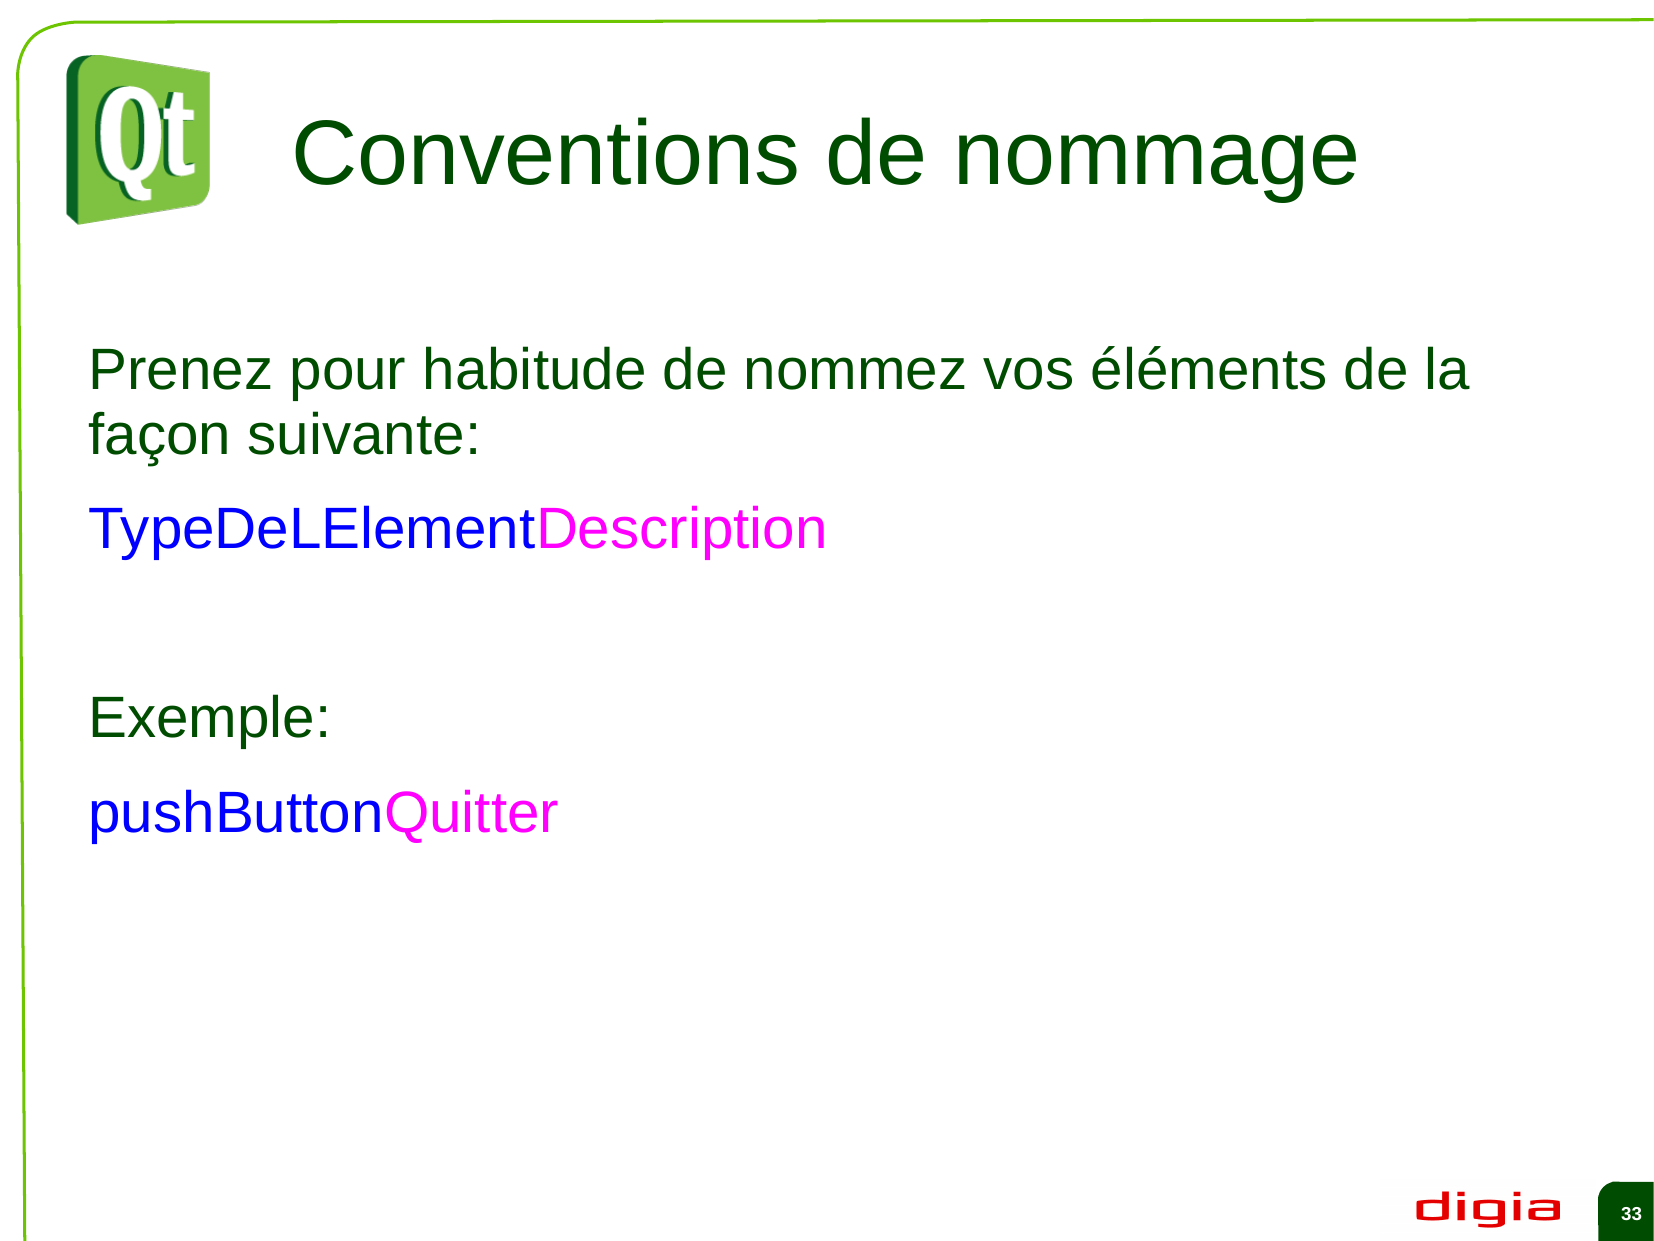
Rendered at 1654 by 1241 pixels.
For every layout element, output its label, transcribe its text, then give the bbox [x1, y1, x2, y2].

picture [1380, 1179, 1596, 1241]
picture [66, 55, 210, 225]
title Conventions de nommage [82, 56, 1571, 250]
list Prenez pour habitude de nommez vos éléments de la façon suivante: TypeDeLElementDescription Exemple: pushButtonQuitter [88, 336, 1582, 1156]
